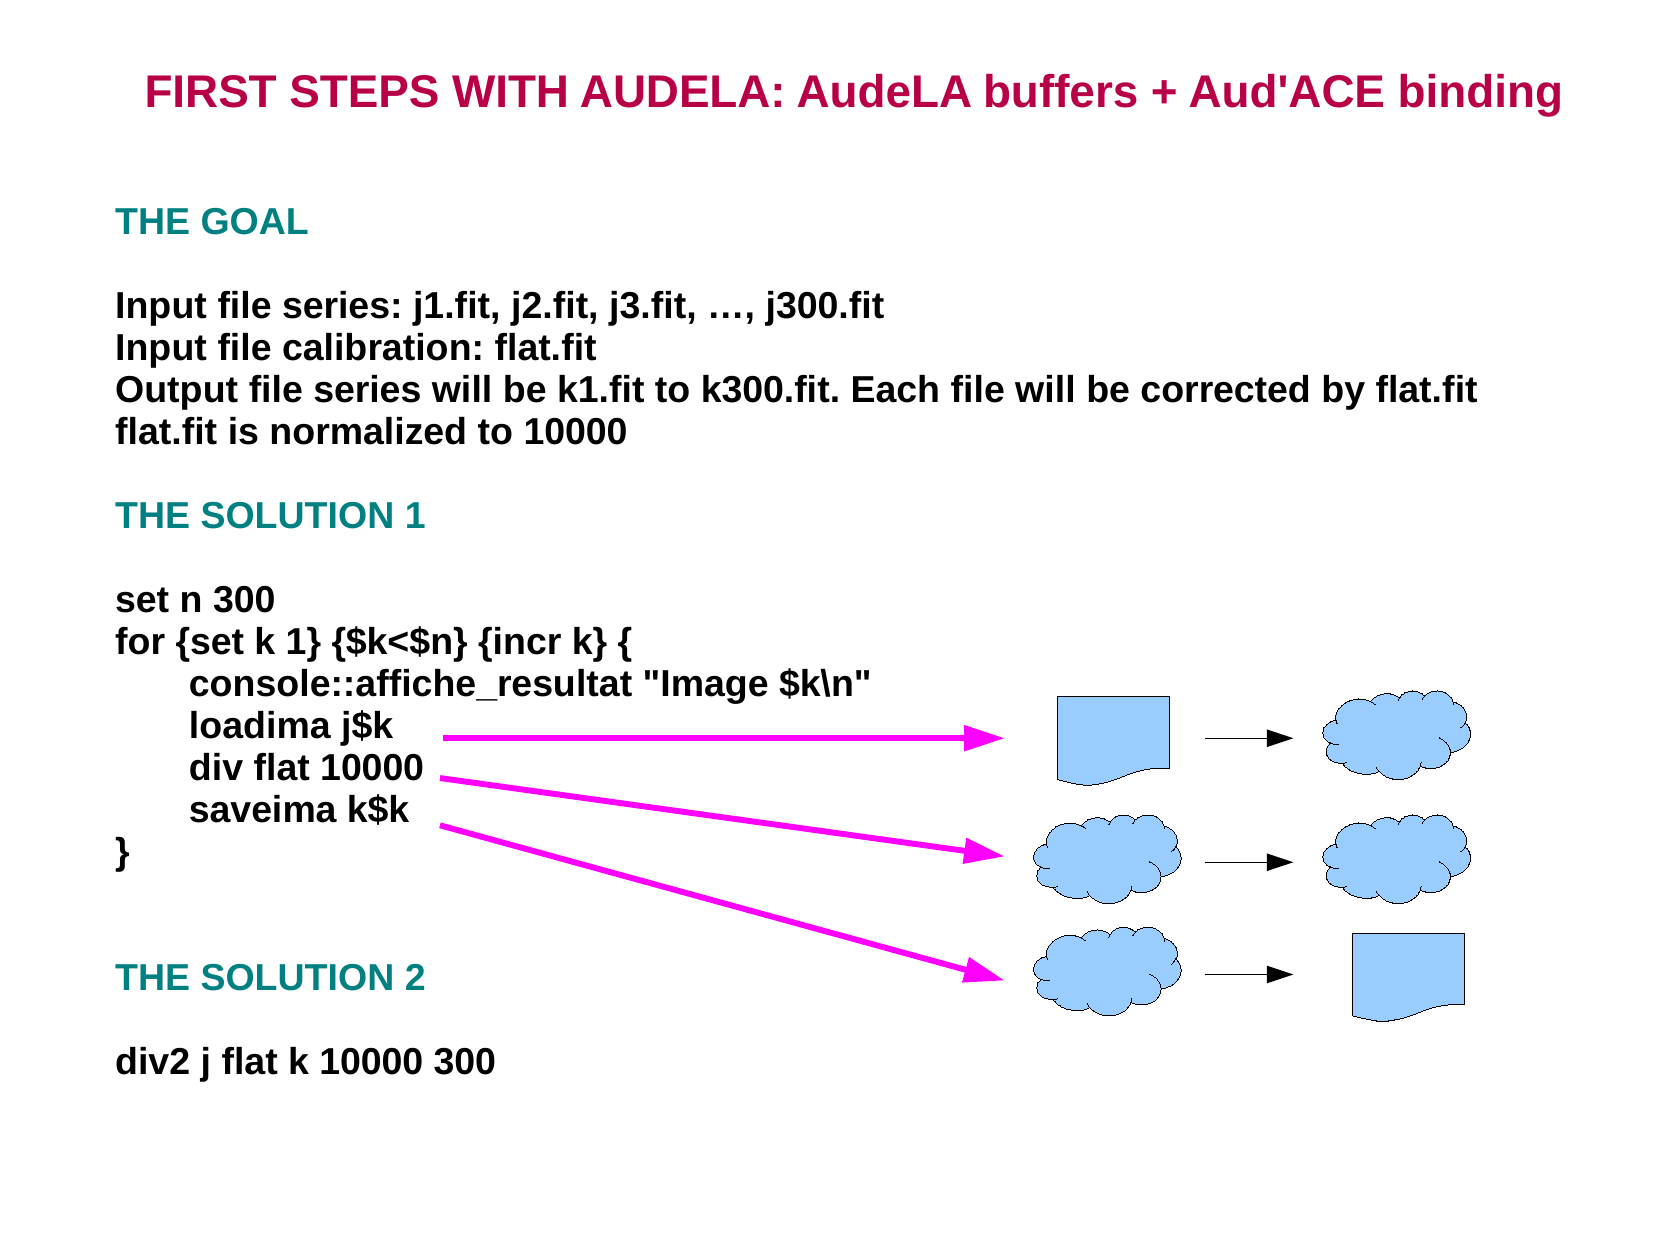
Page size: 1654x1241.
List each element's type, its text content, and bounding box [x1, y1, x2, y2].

text_box [1057, 696, 1170, 786]
text_box [1033, 927, 1182, 1016]
text_box [1352, 933, 1465, 1022]
text_box [1322, 814, 1471, 904]
text_box [1033, 815, 1182, 904]
text_box THE GOAL Input file series: j1.fit, j2.fit, j3.fit, …, j300.fit Input file calibration: flat.fit Output file series will be k1.fit to k300.fit. Each file will be corrected by flat.fit flat.fit is normalized to 10000 THE SOLUTION 1 set n 300 for {set k 1} {$k<$n} {incr k} { console::affiche_resultat "Image $k\n" loadima j$k div flat 10000 saveima k$k } THE SOLUTION 2 div2 j flat k 10000 300 [100, 193, 1497, 1203]
text_box [1322, 690, 1471, 780]
text_box FIRST STEPS WITH AUDELA: AudeLA buffers + Aud'ACE binding [129, 59, 1580, 127]
